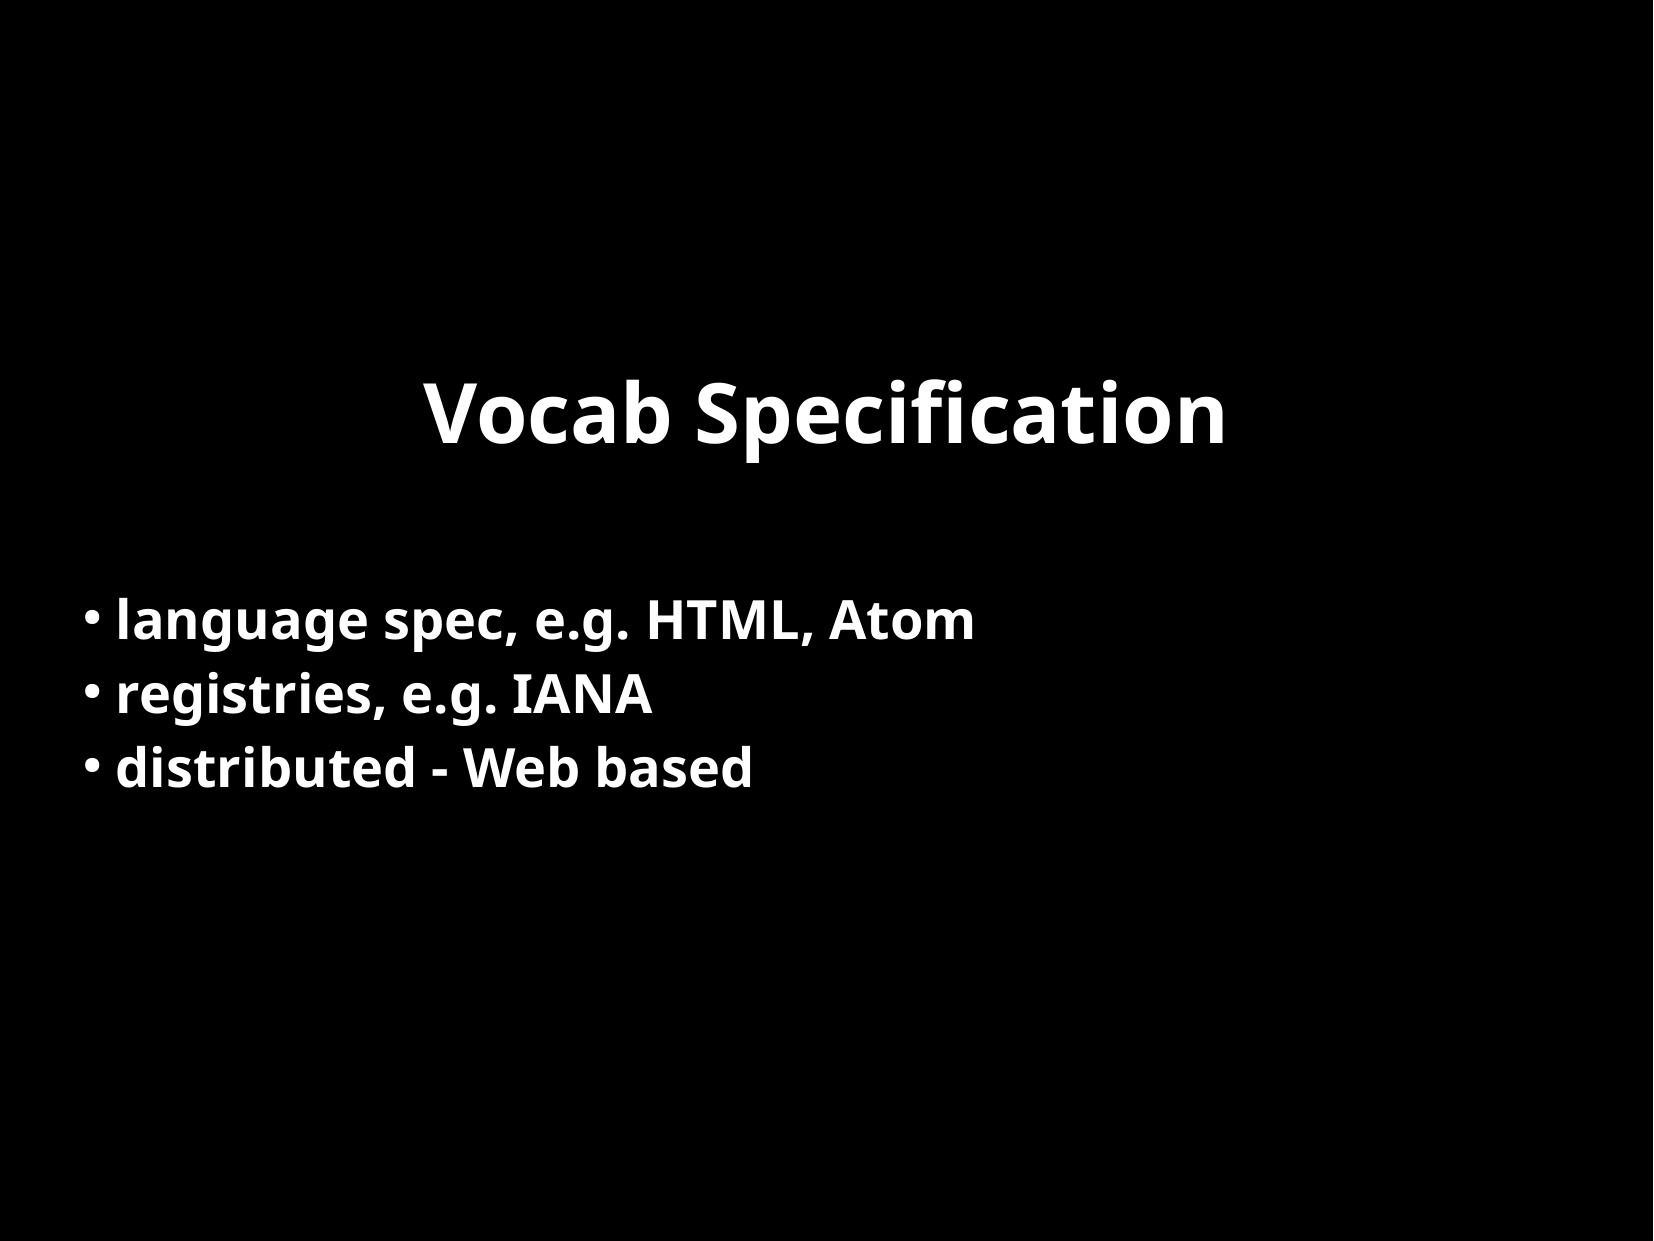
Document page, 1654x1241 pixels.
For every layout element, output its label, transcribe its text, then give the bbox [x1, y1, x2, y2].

subtitle Vocab Specification language spec, e.g. HTML, Atom registries, e.g. IANA distributed - Web based [82, 49, 1571, 1109]
